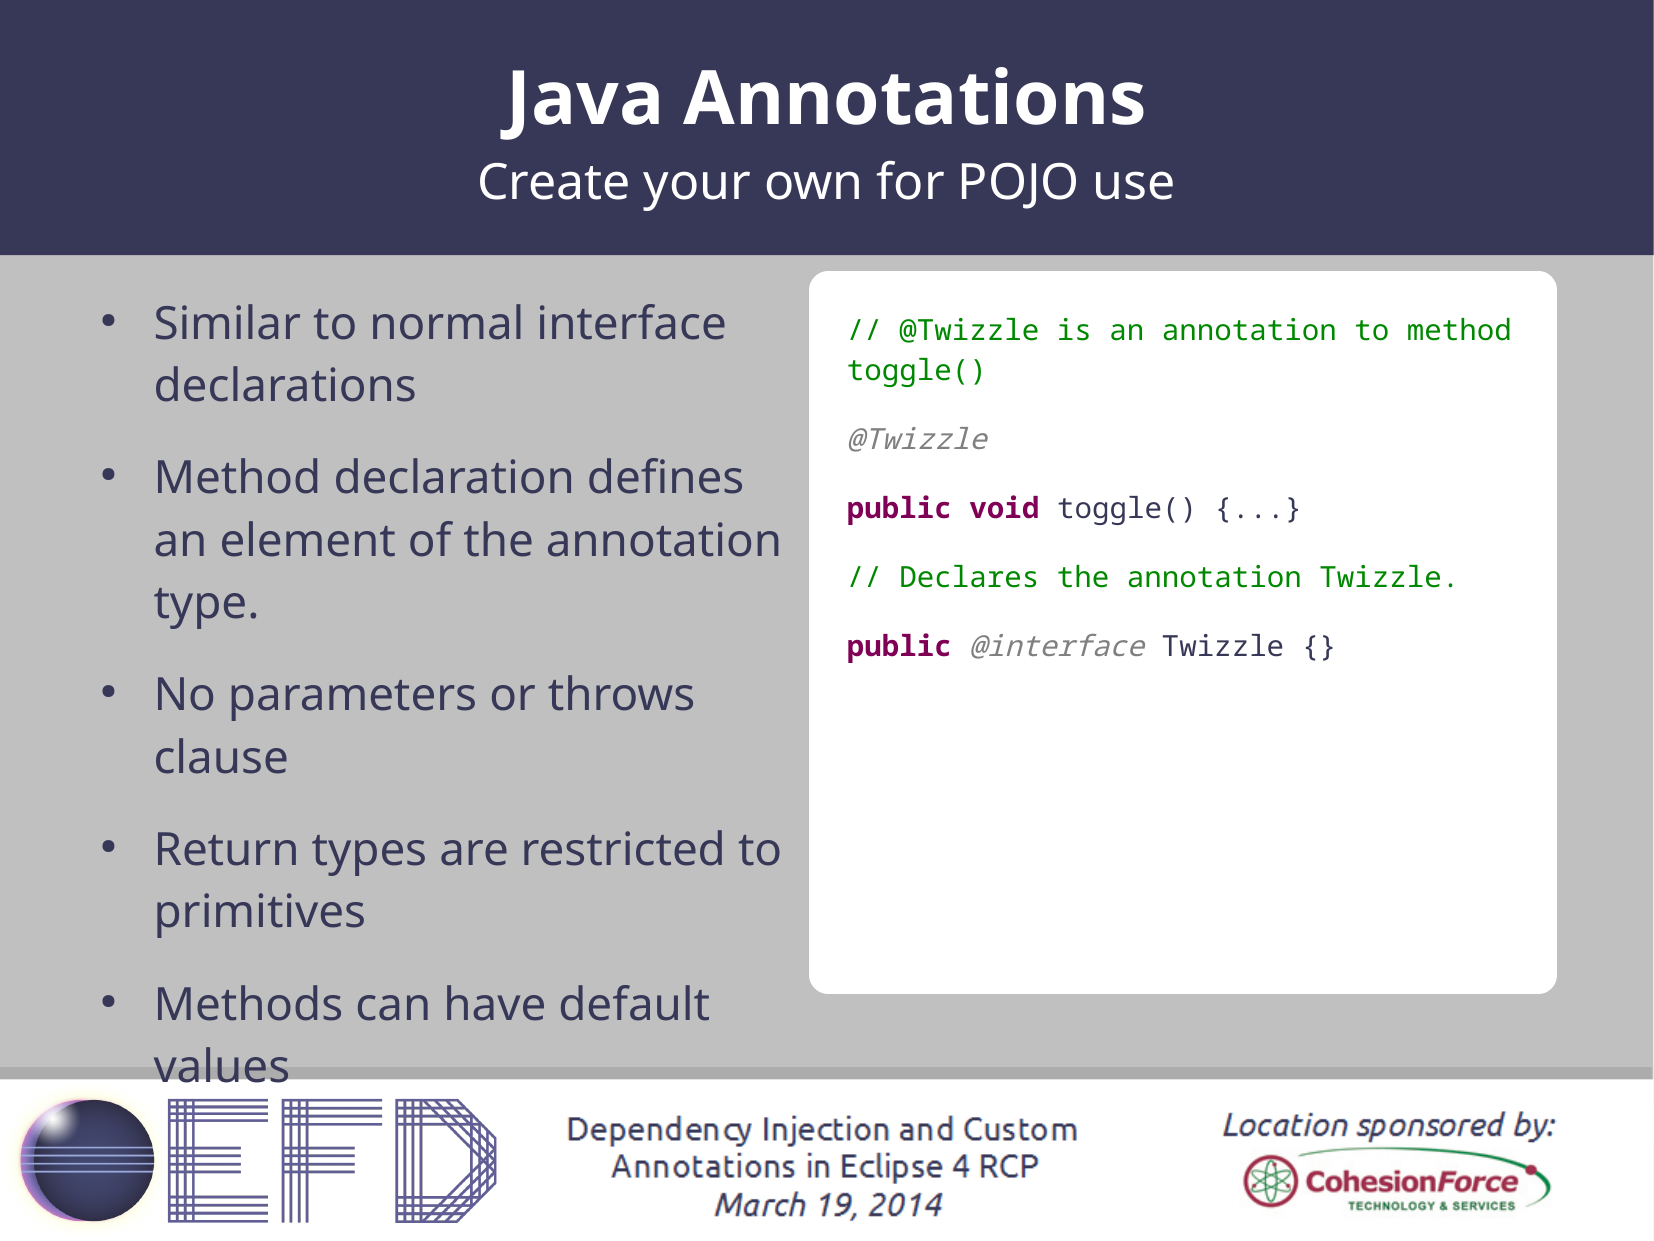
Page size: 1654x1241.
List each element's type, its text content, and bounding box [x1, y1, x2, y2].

list Similar to normal interface declarations Method declaration defines an element of the annotation type. No parameters or throws clause Return types are restricted to primitives Methods can have default values [82, 290, 793, 1066]
picture [0, 1079, 497, 1241]
list // @Twizzle is an annotation to method toggle() @Twizzle public void toggle() {...} // Declares the annotation Twizzle. public @interface Twizzle {} [828, 290, 1539, 976]
picture [549, 1082, 1105, 1241]
title Java Annotations Create your own for POJO use [82, 25, 1571, 233]
picture [1110, 1104, 1654, 1241]
